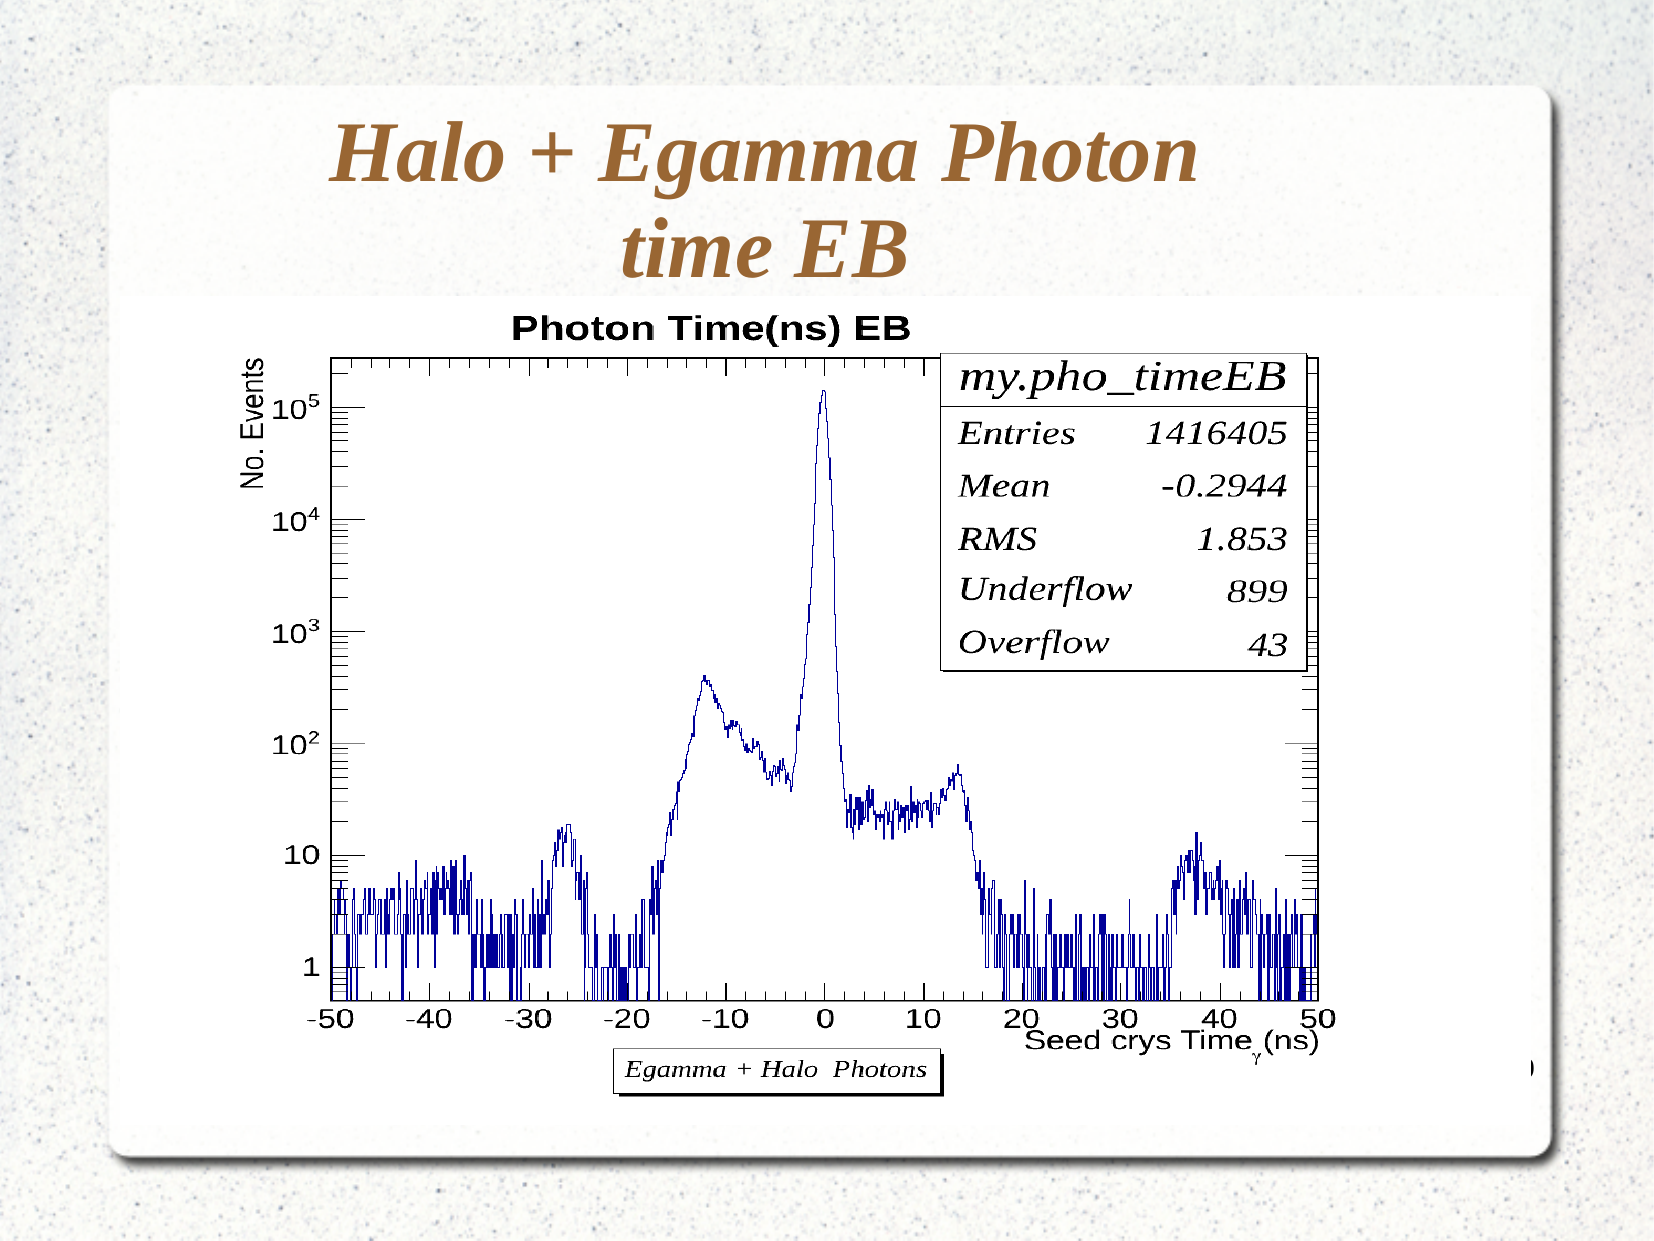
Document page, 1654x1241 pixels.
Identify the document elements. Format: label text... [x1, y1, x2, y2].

picture [0, 0, 1654, 1241]
title Halo + Egamma Photon time EB [270, 105, 1261, 296]
